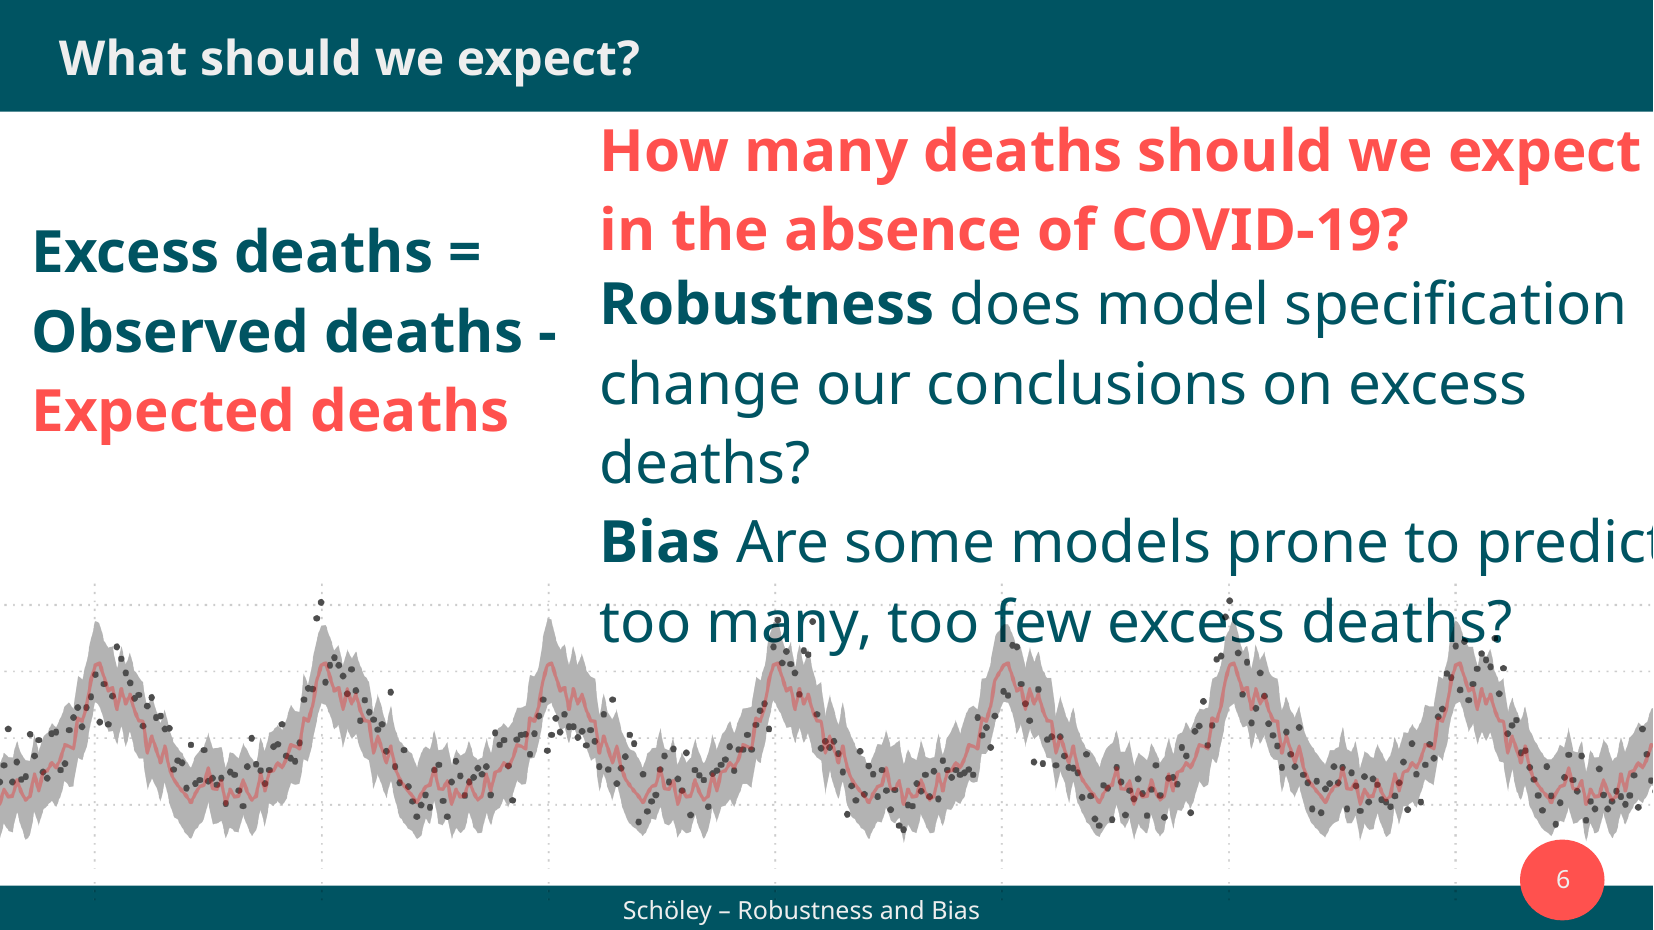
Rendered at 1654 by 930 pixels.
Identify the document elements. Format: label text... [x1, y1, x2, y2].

text_box Excess deaths = Observed deaths - Expected deaths [16, 203, 585, 449]
title What should we expect? [58, 0, 1594, 117]
text_box Robustness does model specification change our conclusions on excess deaths? Bias Are some models prone to predict too many, too few excess deaths? [585, 255, 1653, 581]
text_box How many deaths should we expect in the absence of COVID-19? [585, 101, 1653, 255]
picture [0, 581, 1653, 904]
